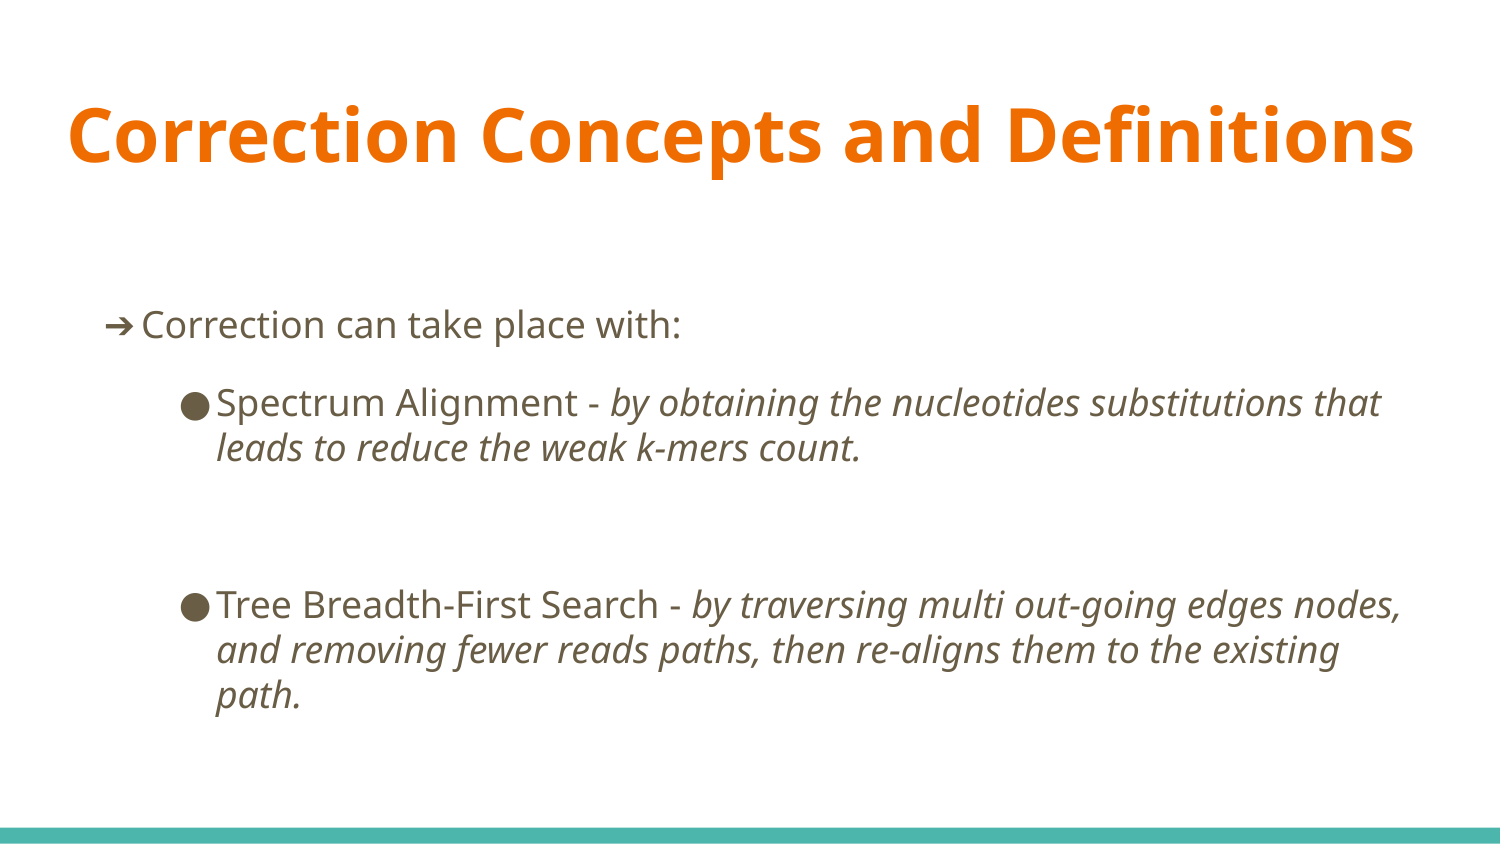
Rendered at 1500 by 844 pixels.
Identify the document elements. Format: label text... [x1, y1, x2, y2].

list Correction can take place with: Spectrum Alignment - by obtaining the nucleotides substitutions that leads to reduce the weak k-mers count. Tree Breadth-First Search - by traversing multi out-going edges nodes, and removing fewer reads paths, then re-aligns them to the existing path. [51, 207, 1449, 750]
title Correction Concepts and Definitions [51, 72, 1449, 189]
